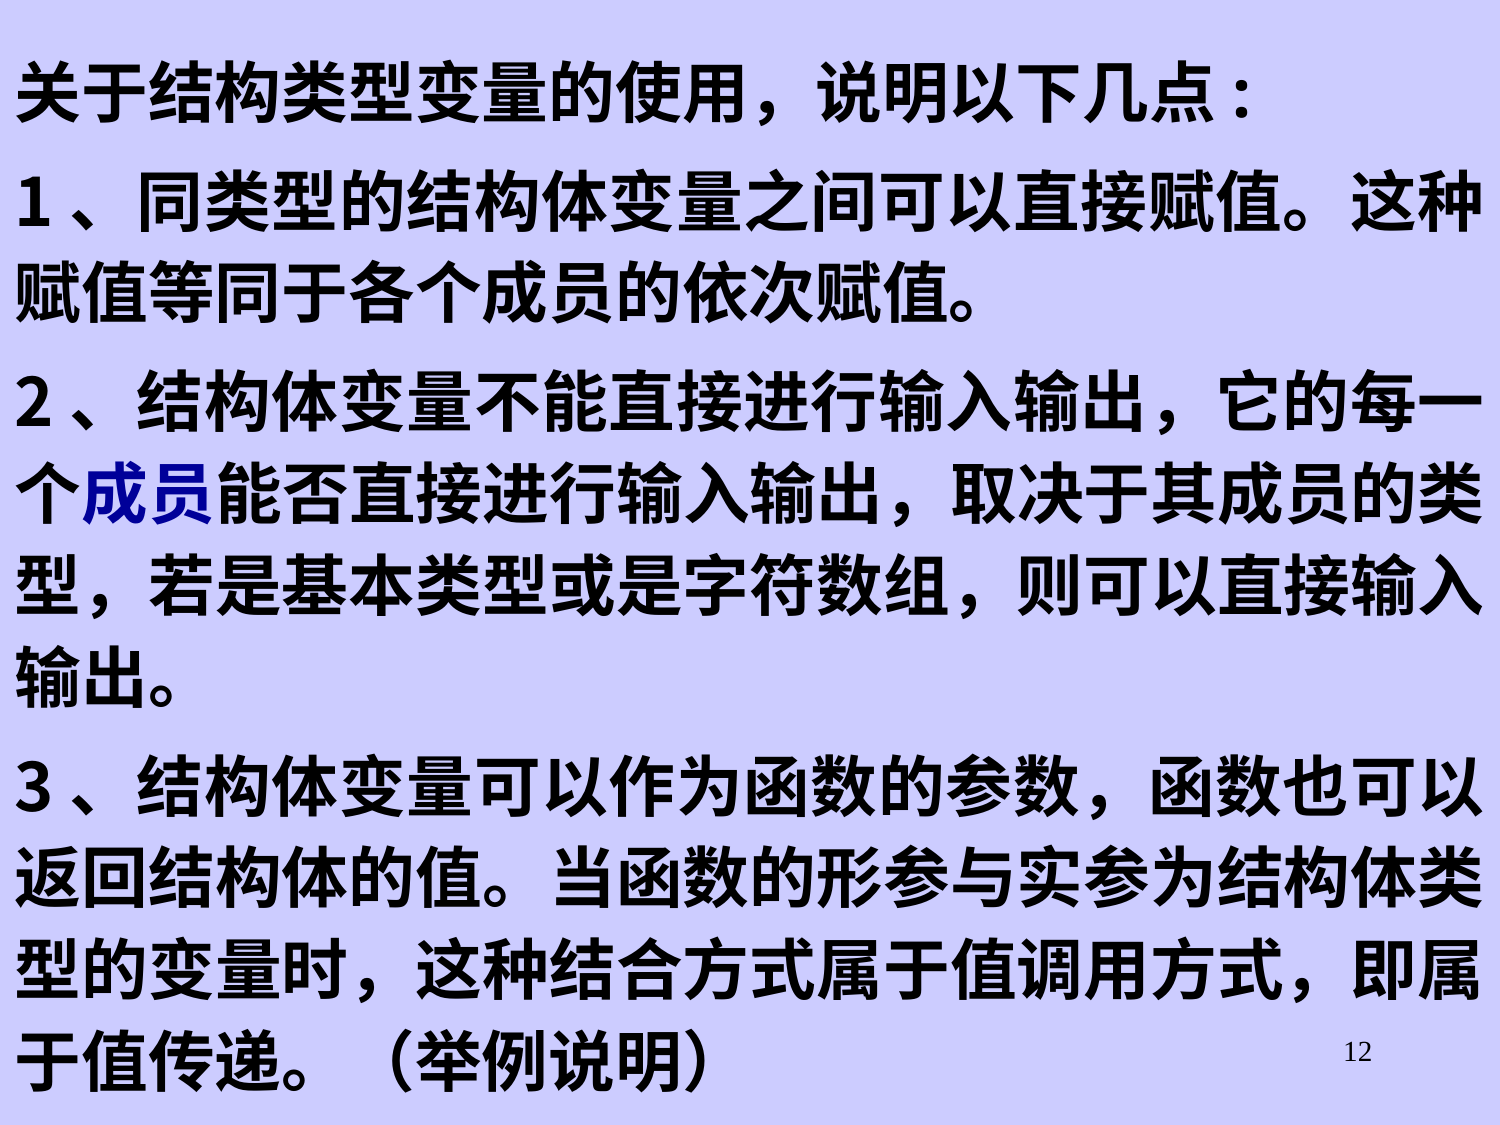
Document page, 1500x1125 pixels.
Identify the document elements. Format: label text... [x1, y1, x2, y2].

text_box 关于结构类型变量的使用，说明以下几点: 1、同类型的结构体变量之间可以直接赋值。这种赋值等同于各个成员的依次赋值。 2、结构体变量不能直接进行输入输出，它的每一个成员能否直接进行输入输出，取决于其成员的类型，若是基本类型或是字符数组，则可以直接输入输出。 3、结构体变量可以作为函数的参数，函数也可以返回结构体的值。当函数的形参与实参为结构体类型的变量时，这种结合方式属于值调用方式，即属于值传递。（举例说明） [0, 31, 1500, 1108]
